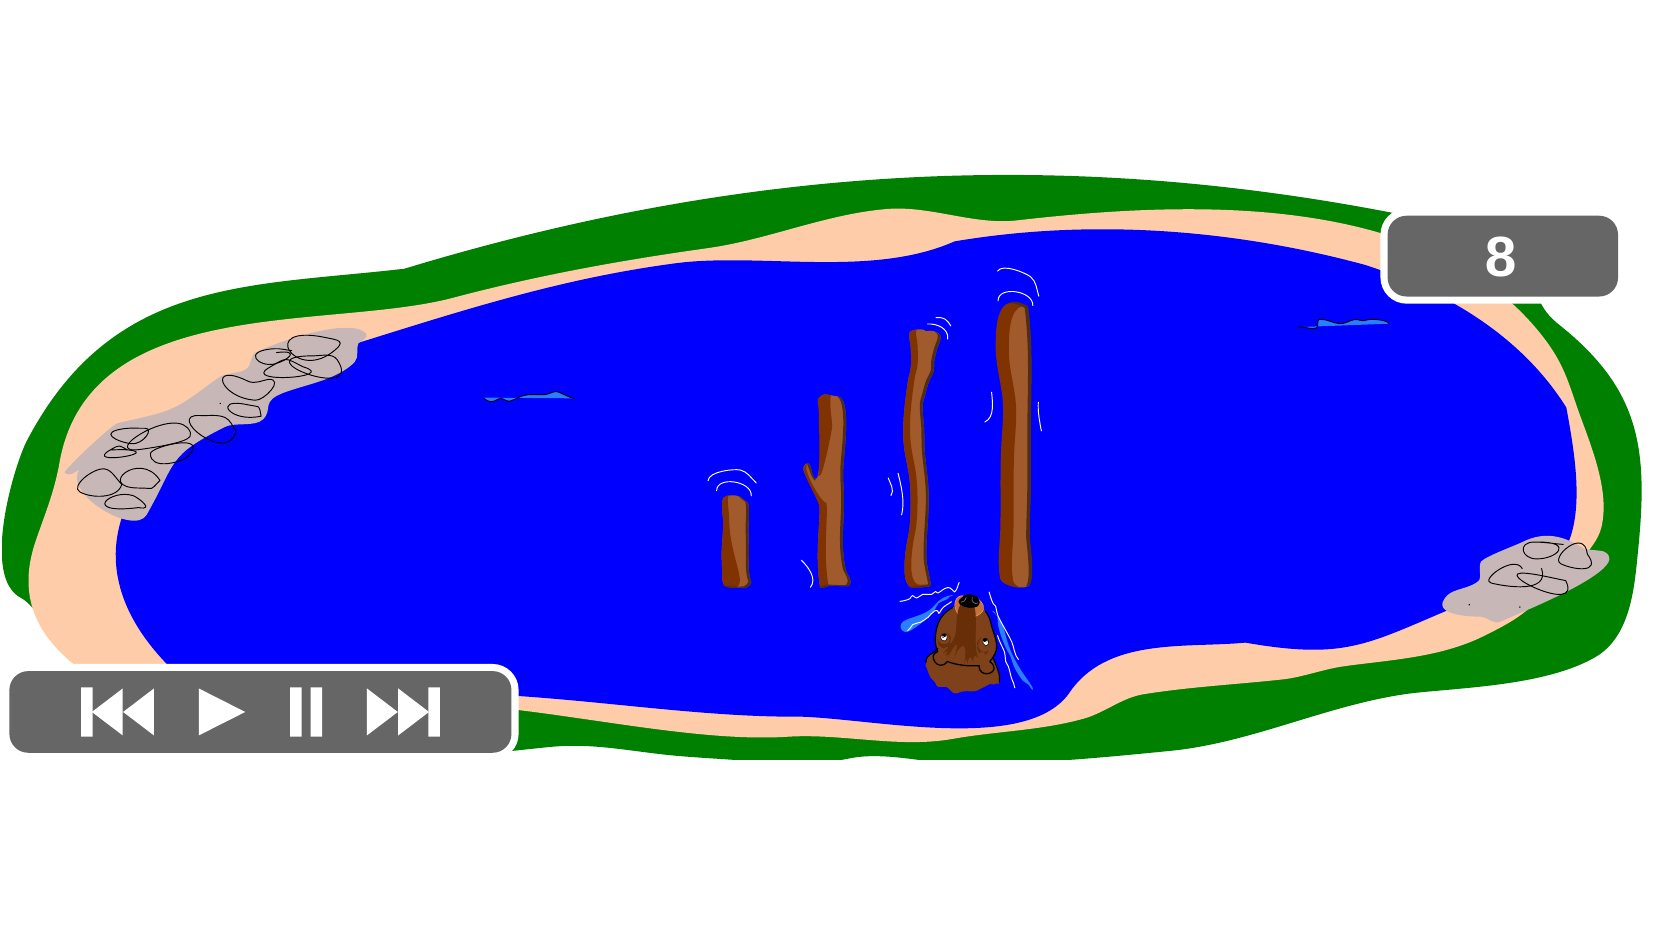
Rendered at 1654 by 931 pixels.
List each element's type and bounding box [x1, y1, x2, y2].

picture [2, 174, 1654, 760]
